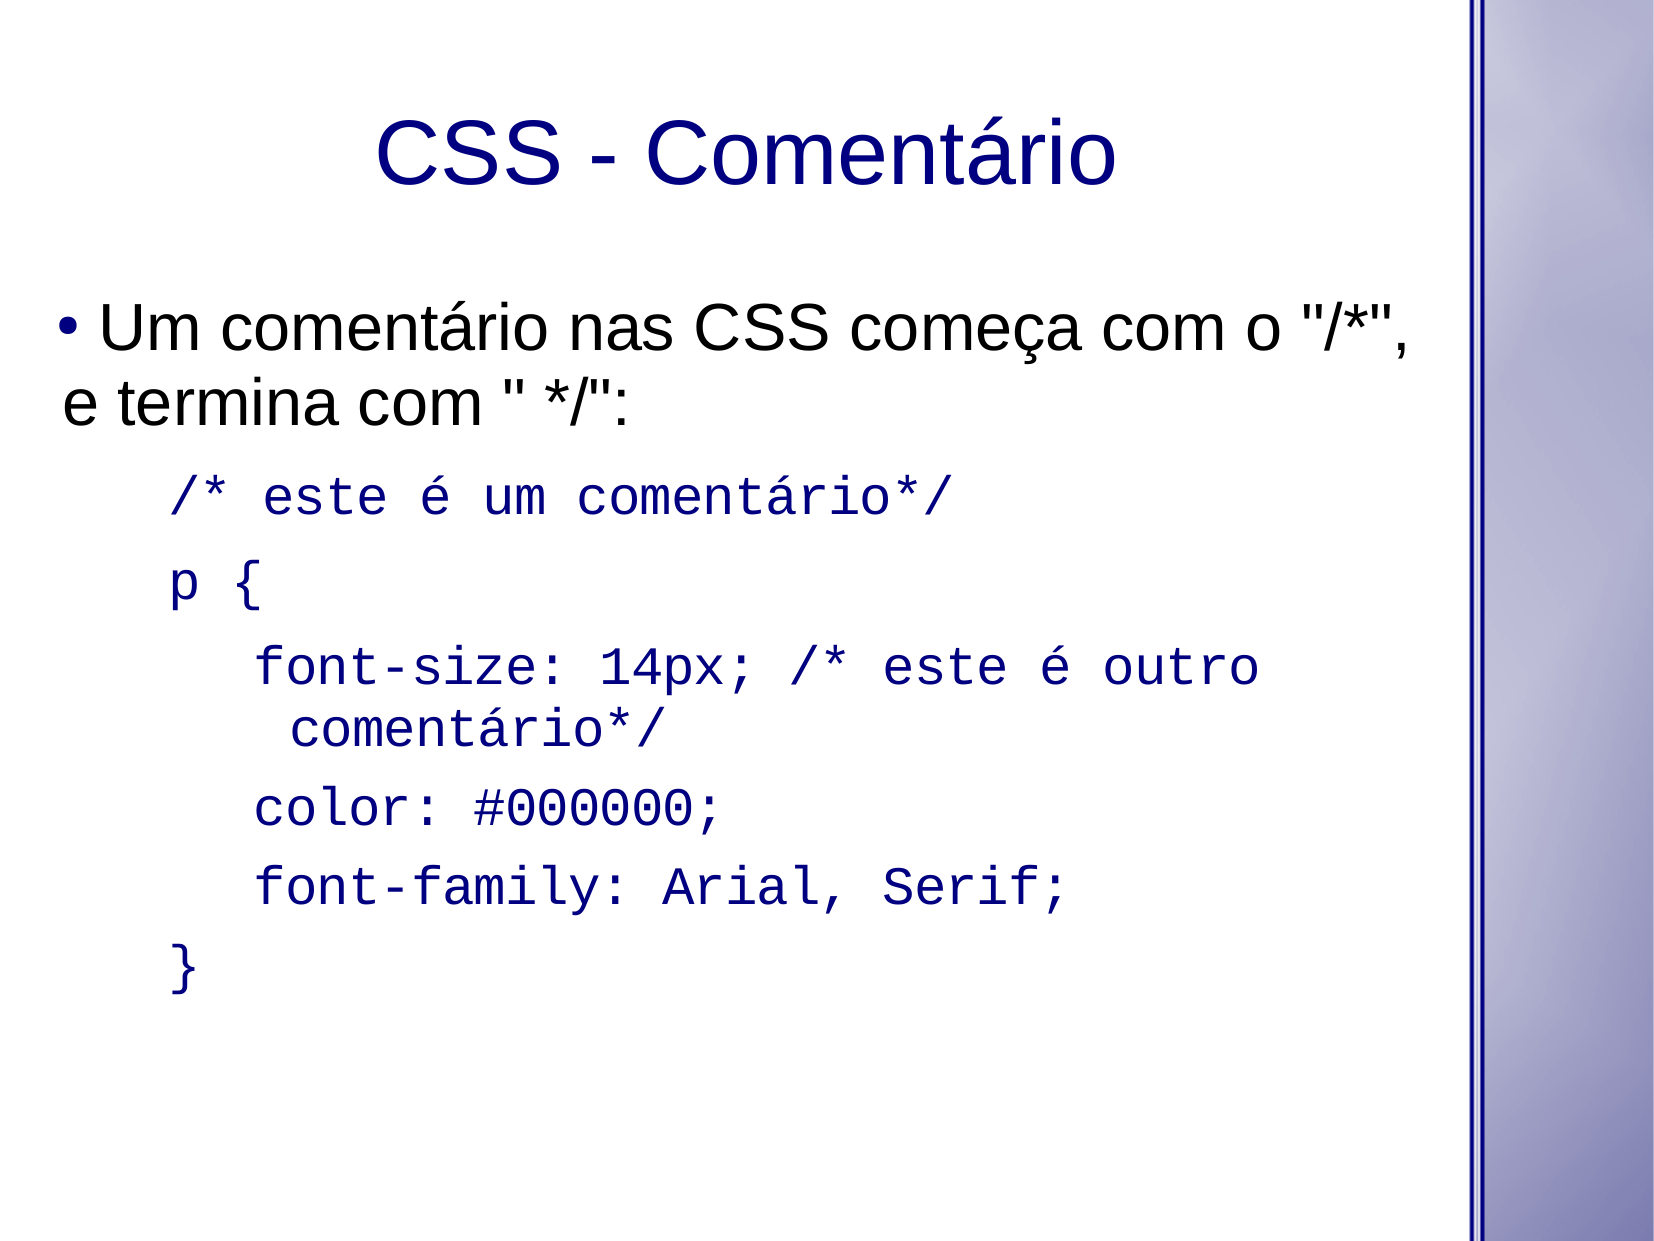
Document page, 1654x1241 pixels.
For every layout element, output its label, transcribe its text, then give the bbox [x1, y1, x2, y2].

list Um comentário nas CSS começa com o "/*", e termina com " */": /* este é um comentário*/ p { font-size: 14px; /* este é outro comentário*/ color: #000000; font-family: Arial, Serif; } [47, 290, 1447, 1109]
picture [0, 0, 1654, 1241]
title CSS - Comentário [47, 49, 1447, 257]
